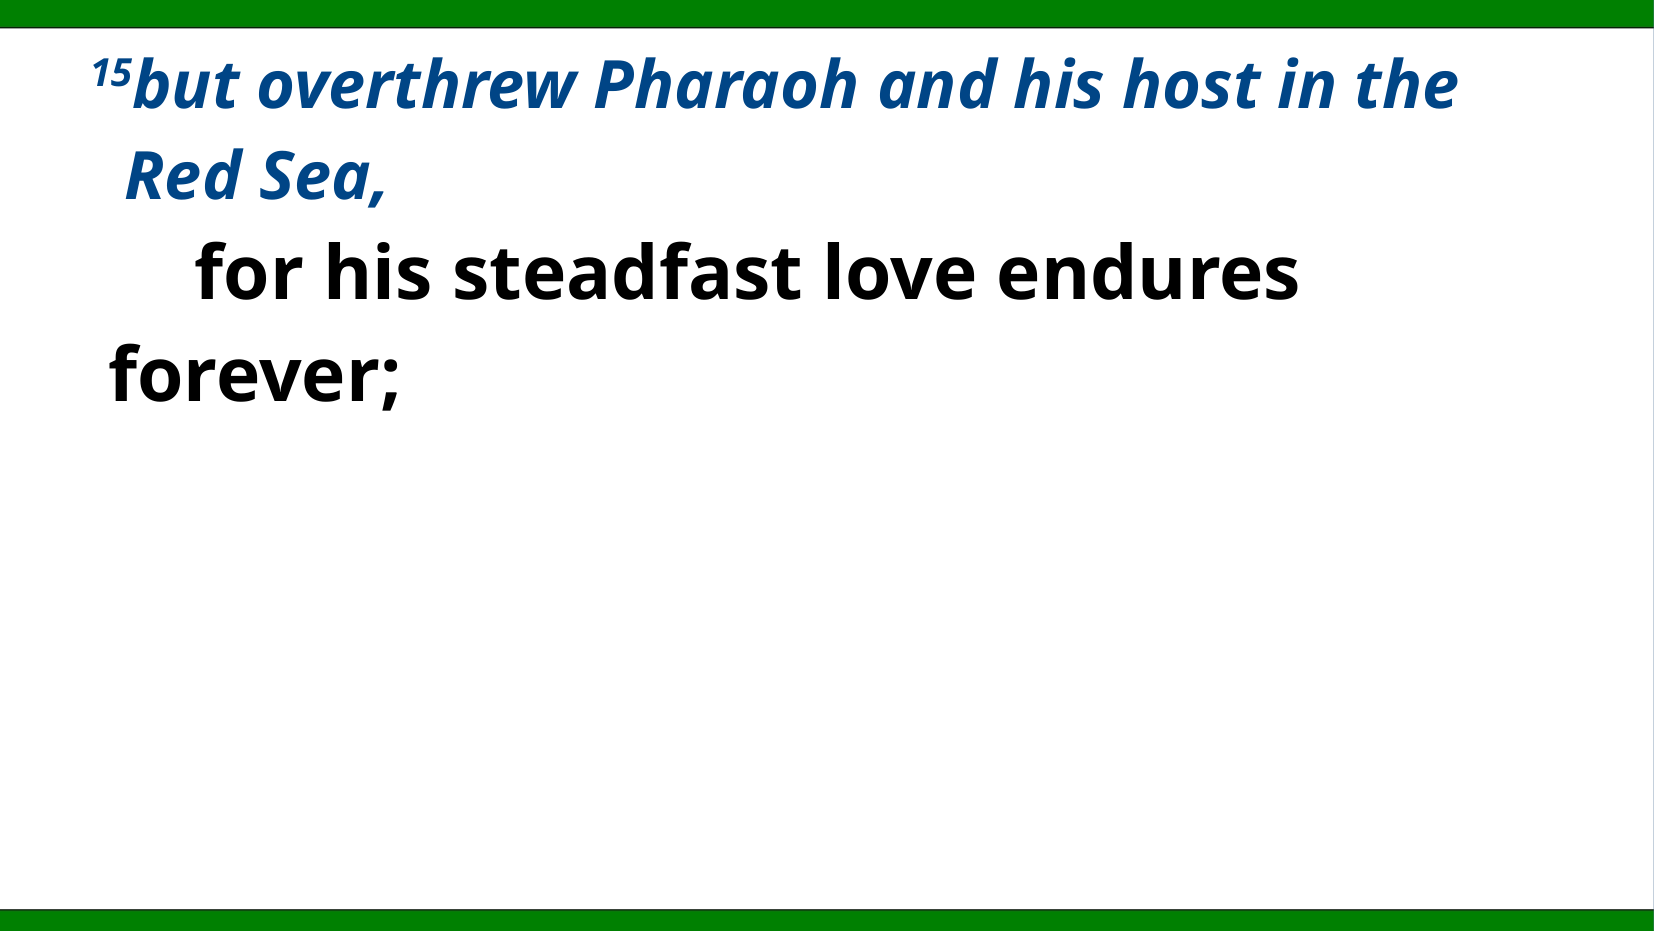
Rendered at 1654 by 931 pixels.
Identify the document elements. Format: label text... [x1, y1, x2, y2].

text_box 15but overthrew Pharaoh and his host in the Red Sea, for his steadfast love endures forever; [75, 30, 1576, 331]
picture [0, 0, 1654, 931]
